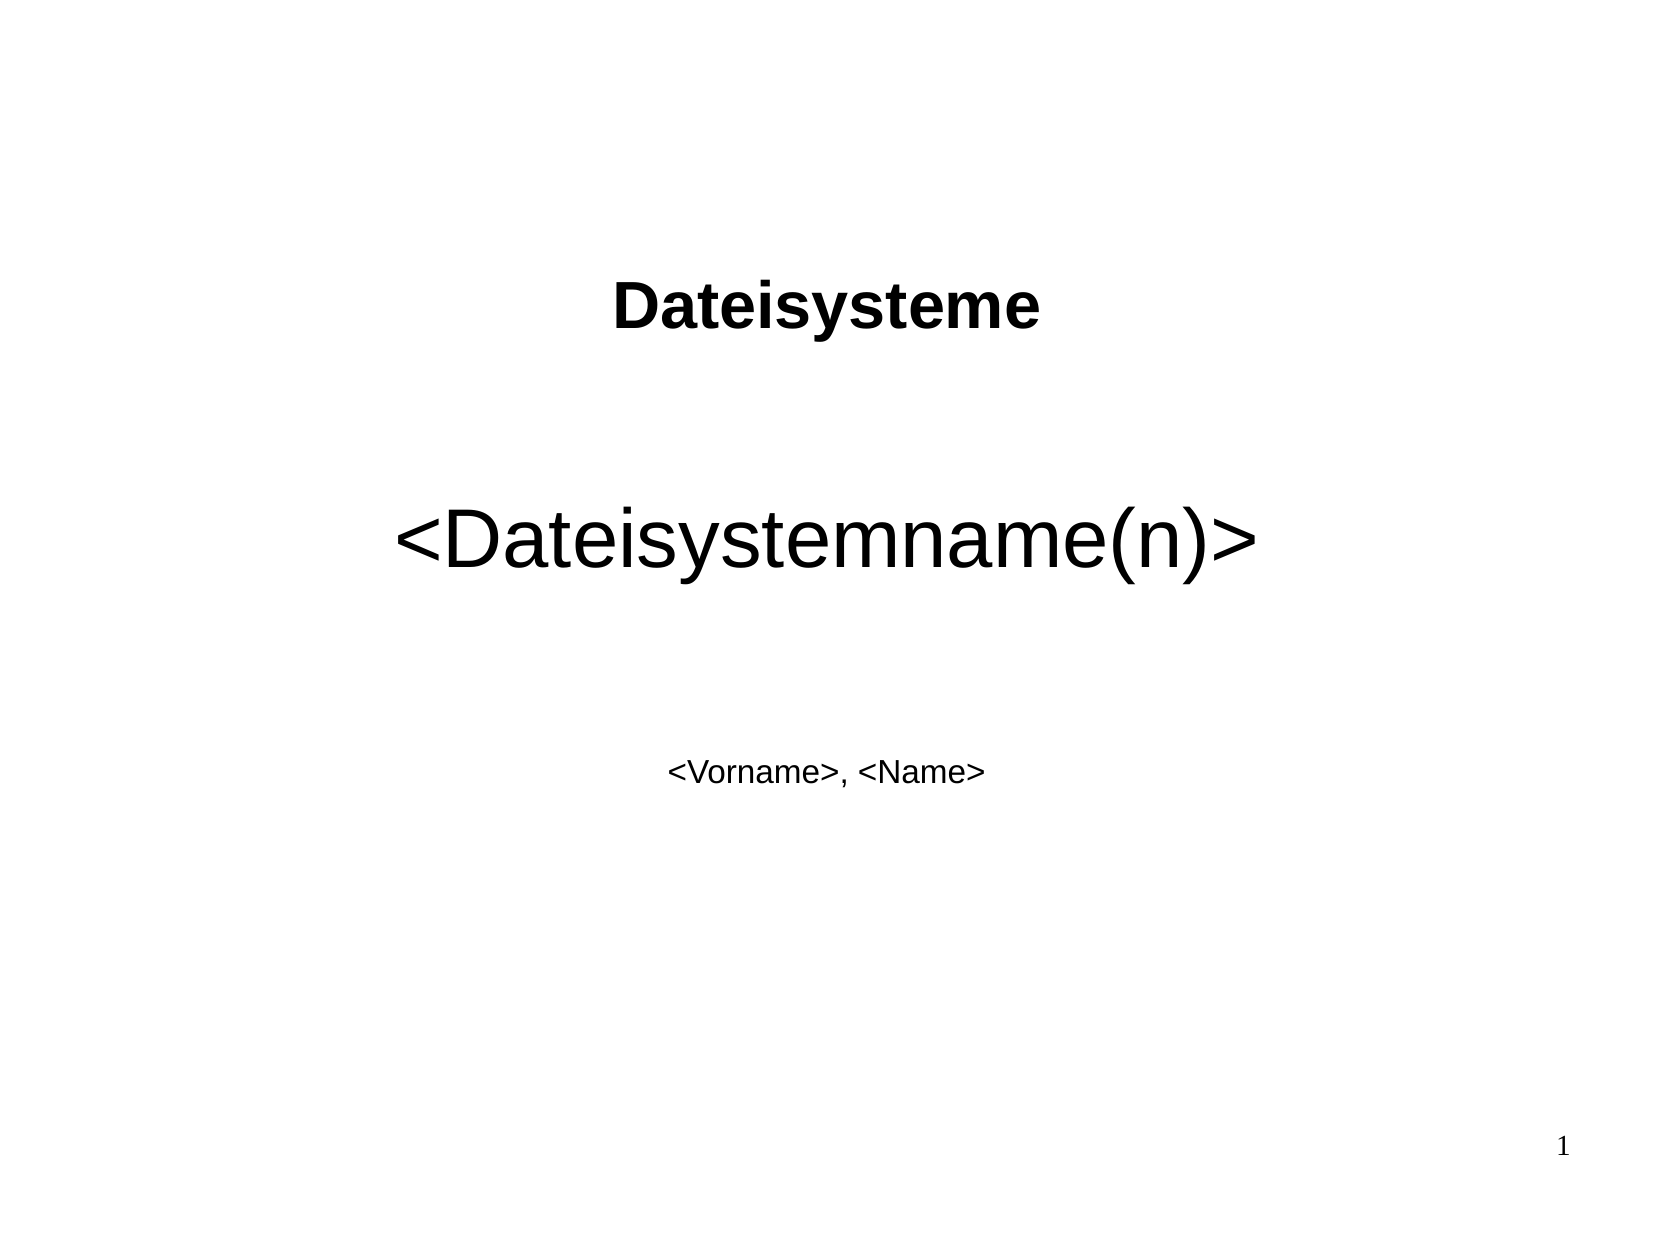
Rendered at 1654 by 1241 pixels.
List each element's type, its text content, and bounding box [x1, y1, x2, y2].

subtitle Dateisysteme <Dateisystemname(n)> <Vorname>, <Name> [82, 49, 1571, 1010]
